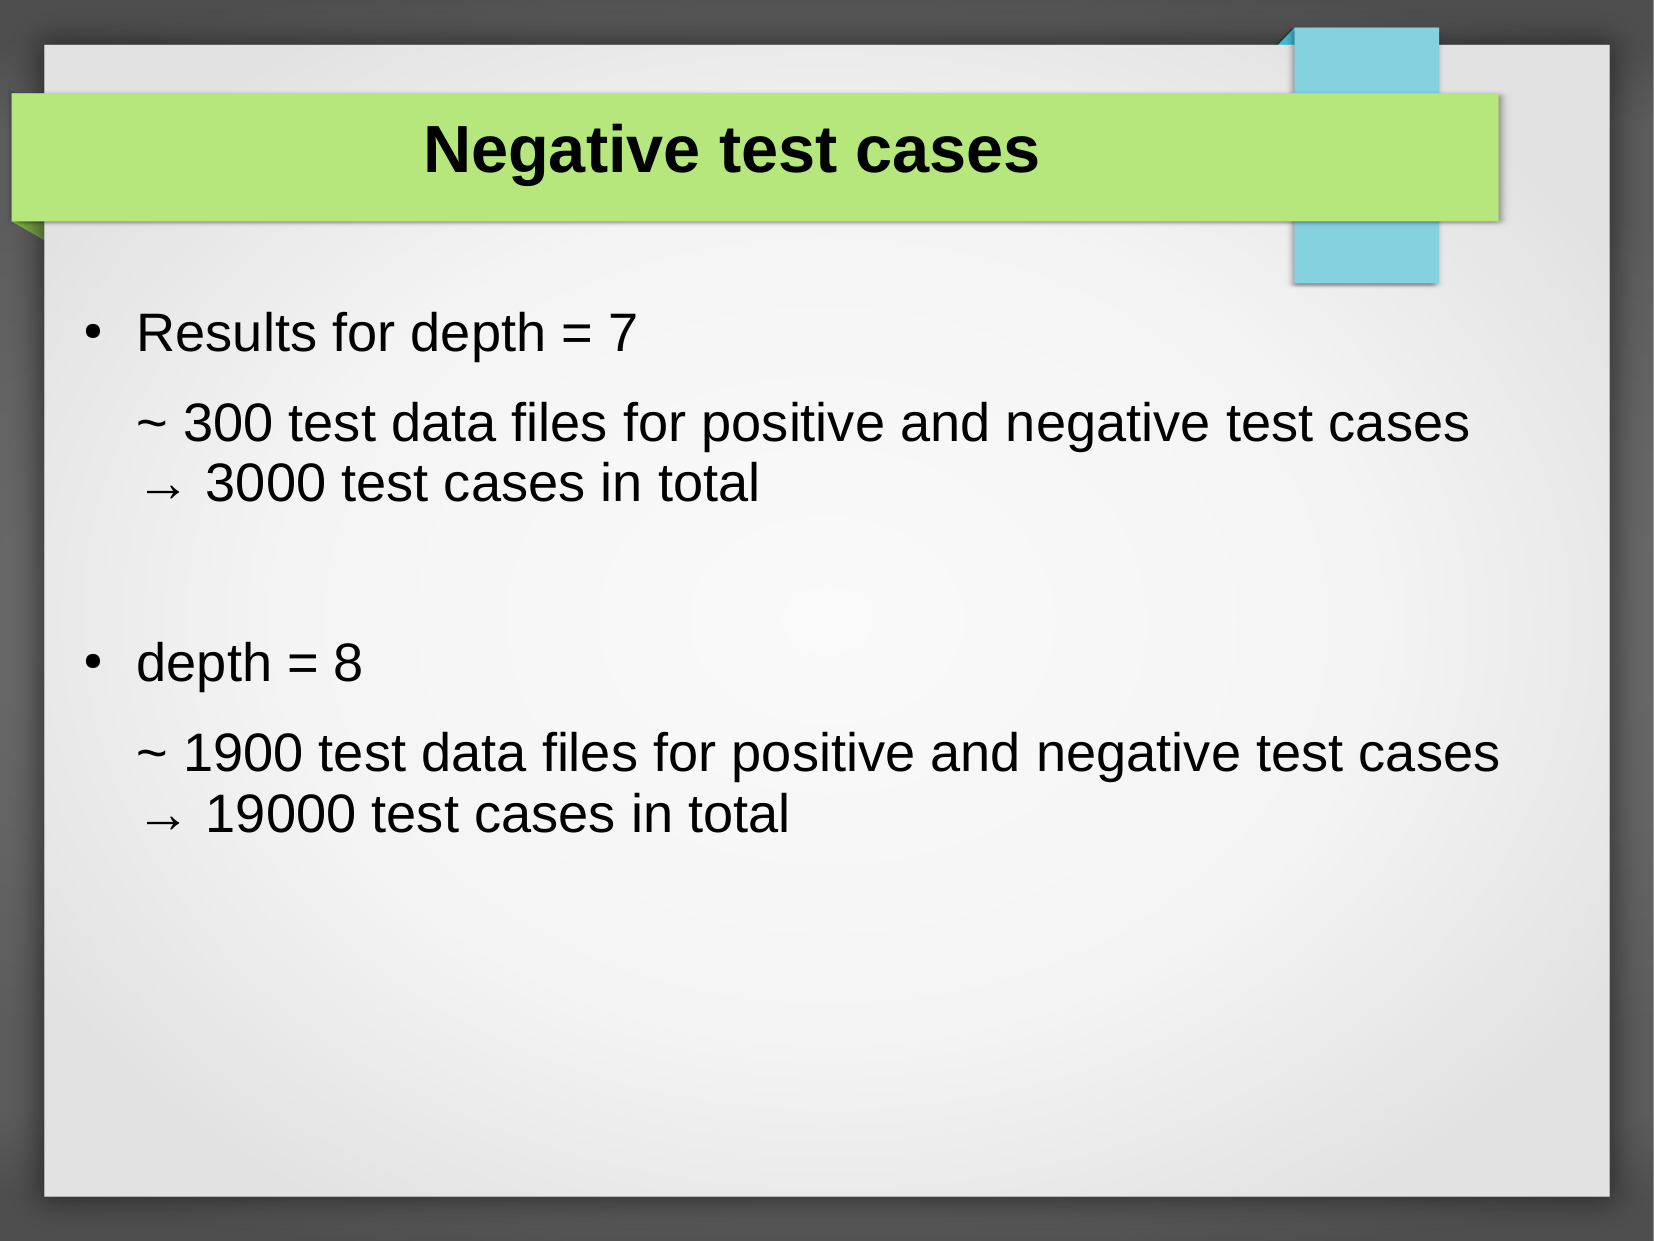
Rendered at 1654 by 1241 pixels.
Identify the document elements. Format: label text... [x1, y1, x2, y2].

list Results for depth = 7 ~ 300 test data files for positive and negative test cases → 3000 test cases in total depth = 8 ~ 1900 test data files for positive and negative test cases → 19000 test cases in total [65, 302, 1529, 1022]
picture [0, 0, 1654, 1241]
text_box Negative test cases [188, 111, 1276, 187]
